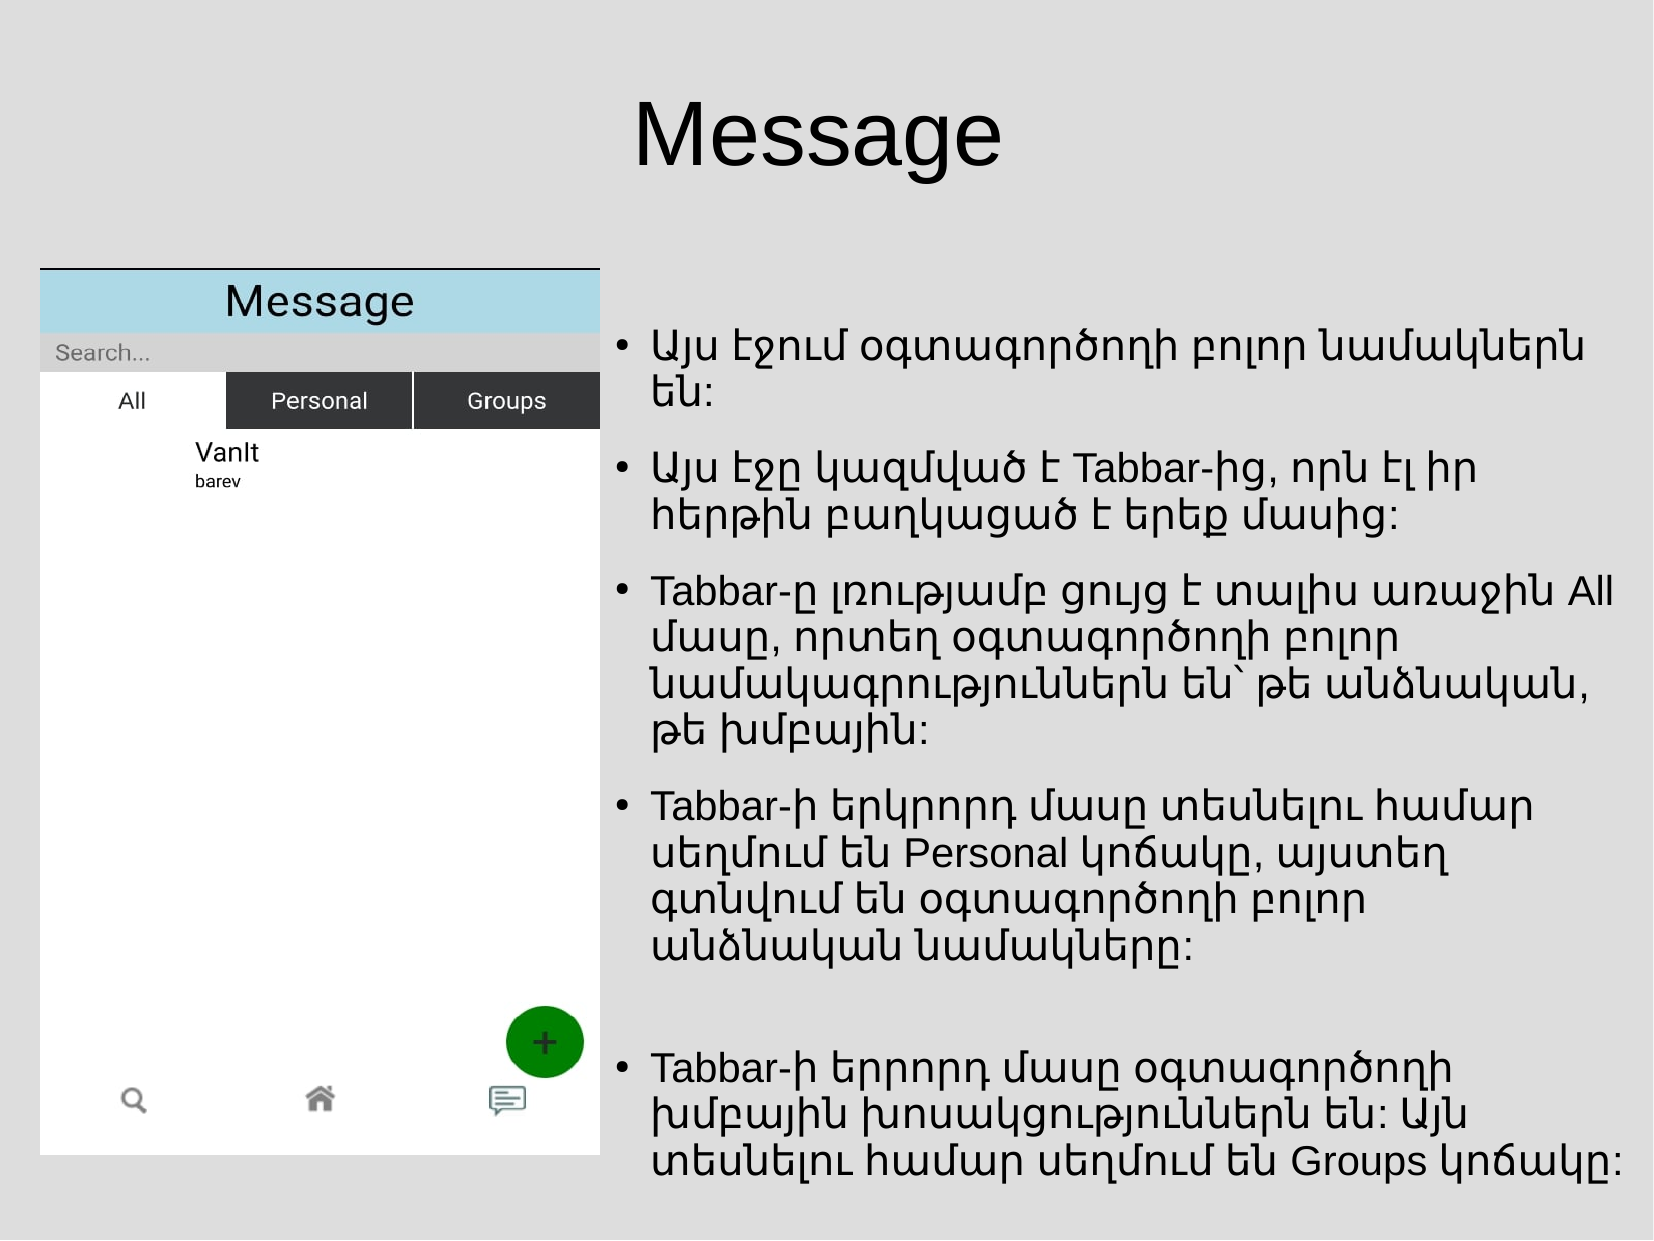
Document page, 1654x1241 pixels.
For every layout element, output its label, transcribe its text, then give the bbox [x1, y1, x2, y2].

title Message [75, 30, 1564, 238]
picture [40, 268, 601, 1156]
text_box Այս էջում օգտագործողի բոլոր նամակներն են: Այս էջը կազմված է Tabbar-ից, որն էլ իր հերթին բաղկացած է երեք մասից: Tabbar-ը լռությամբ ցույց է տալիս առաջին All մասը, որտեղ օգտագործողի բոլոր նամակագրություններն են՝ թե անձնական, թե խմբային: Tabbar-ի երկրորդ մասը տեսնելու համար սեղմում են Personal կոճակը, այստեղ գտնվում են օգտագործողի բոլոր անձնական նամակները: Tabbar-ի երրորդ մասը օգտագործողի խմբային խոսակցություններն են: Այն տեսնելու համար սեղմում են Groups կոճակը: [600, 315, 1639, 1241]
